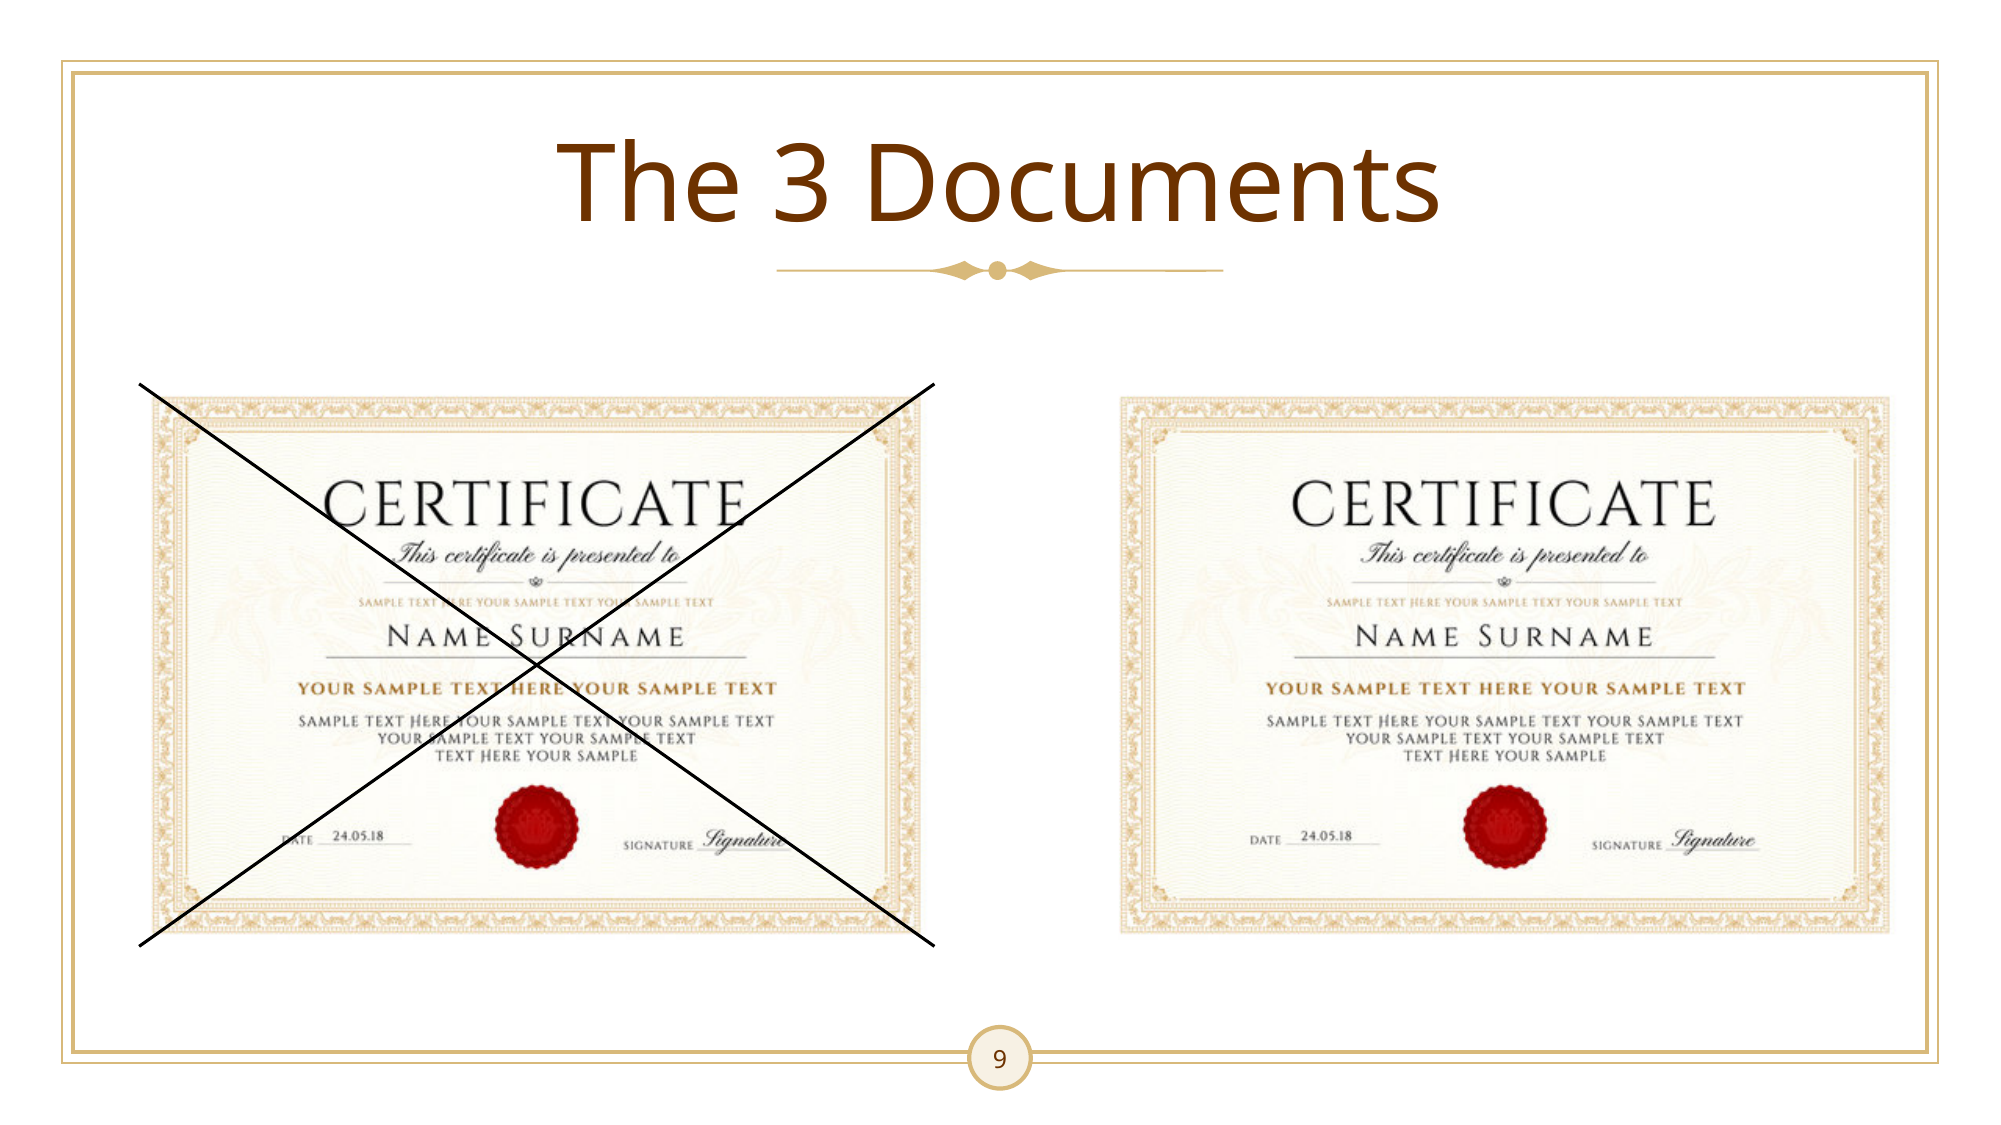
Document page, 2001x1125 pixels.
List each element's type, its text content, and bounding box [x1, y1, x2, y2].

title The 3 Documents [137, 107, 1863, 256]
picture [143, 668, 931, 947]
text_box [954, 1029, 1046, 1090]
picture [143, 383, 931, 662]
picture [139, 387, 532, 943]
picture [541, 387, 935, 944]
picture [1107, 383, 1904, 947]
